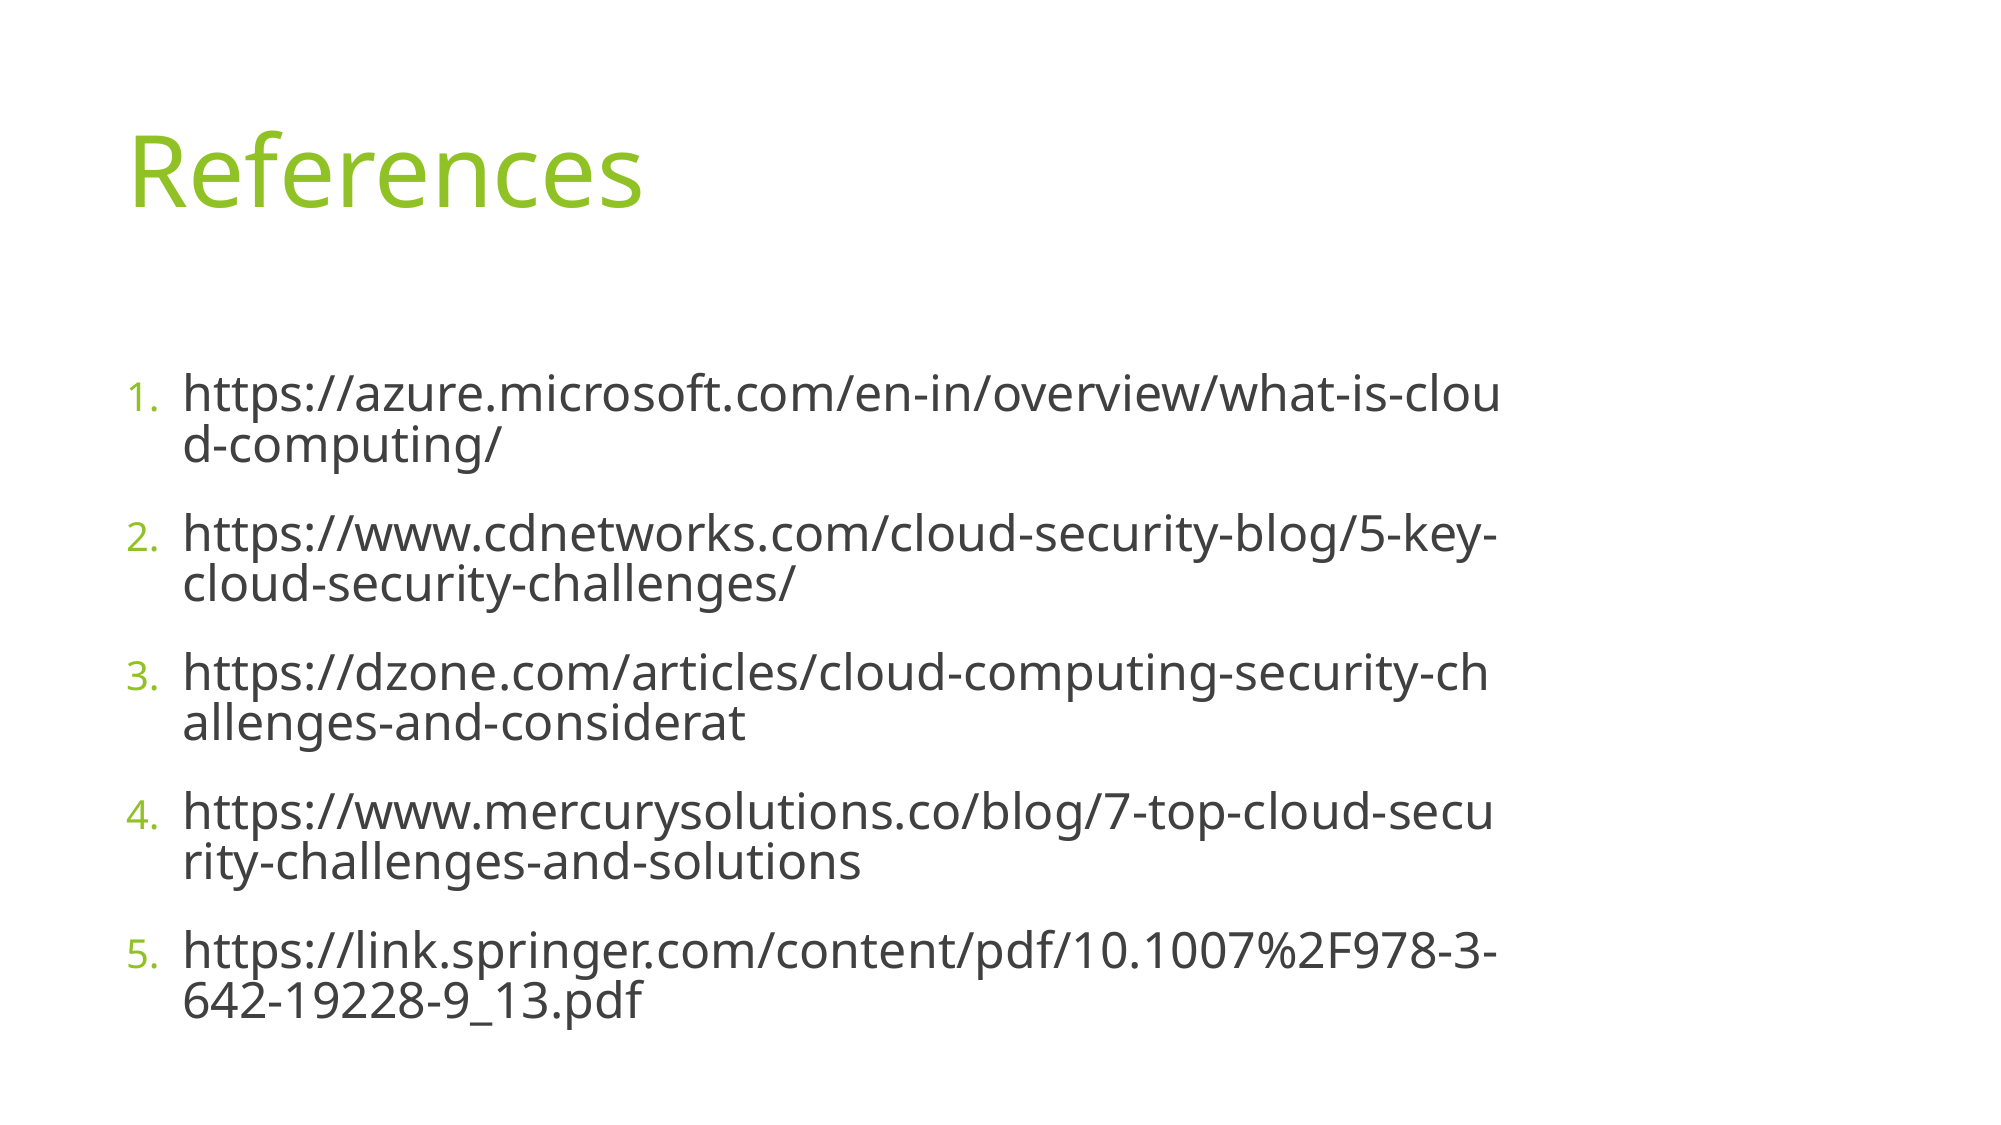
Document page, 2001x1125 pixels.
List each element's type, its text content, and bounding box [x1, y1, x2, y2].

list https://azure.microsoft.com/en-in/overview/what-is-cloud-computing/ https://www.cdnetworks.com/cloud-security-blog/5-key-cloud-security-challenges/ https://dzone.com/articles/cloud-computing-security-challenges-and-considerat https://www.mercurysolutions.co/blog/7-top-cloud-security-challenges-and-solutions https://link.springer.com/content/pdf/10.1007%2F978-3-642-19228-9_13.pdf [111, 354, 1522, 992]
title References [111, 99, 1522, 317]
